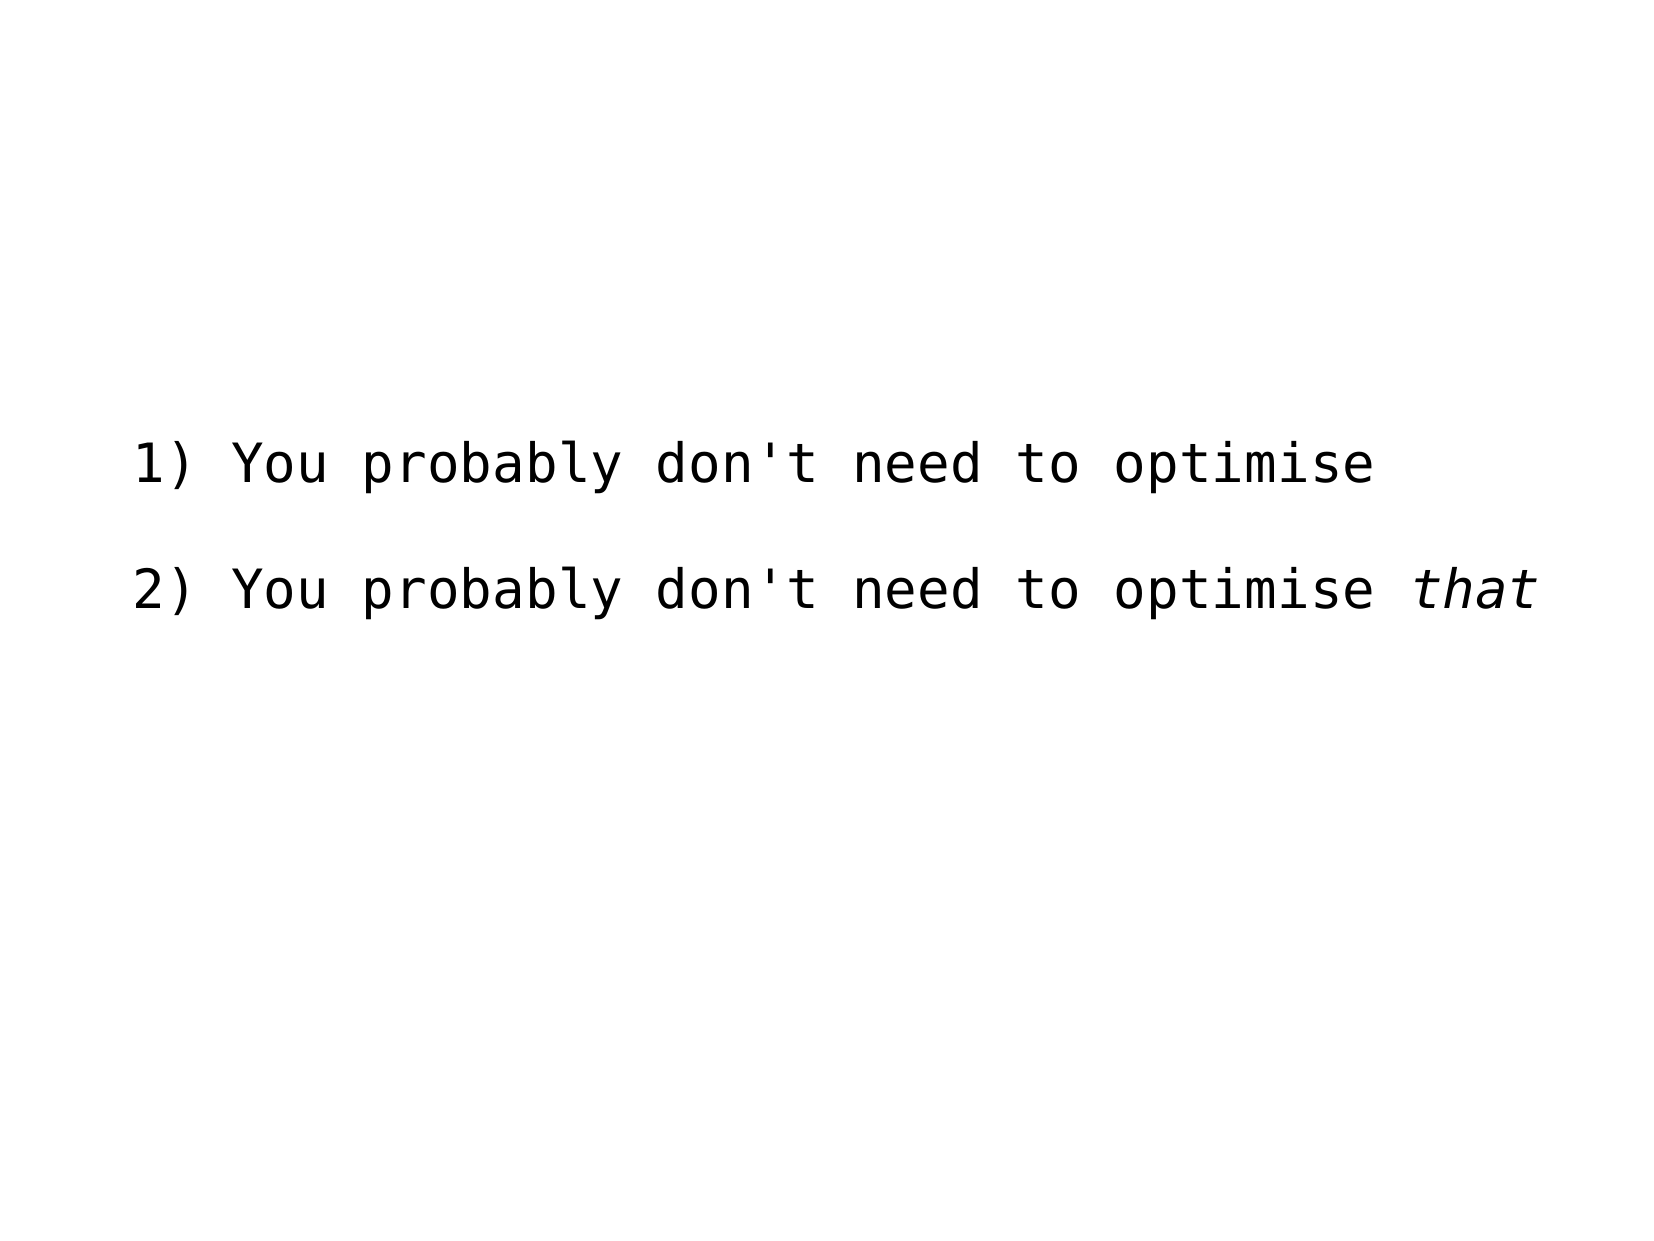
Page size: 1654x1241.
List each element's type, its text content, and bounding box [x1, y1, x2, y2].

text_box You probably don't need to optimise You probably don't need to optimise that [118, 177, 1565, 939]
